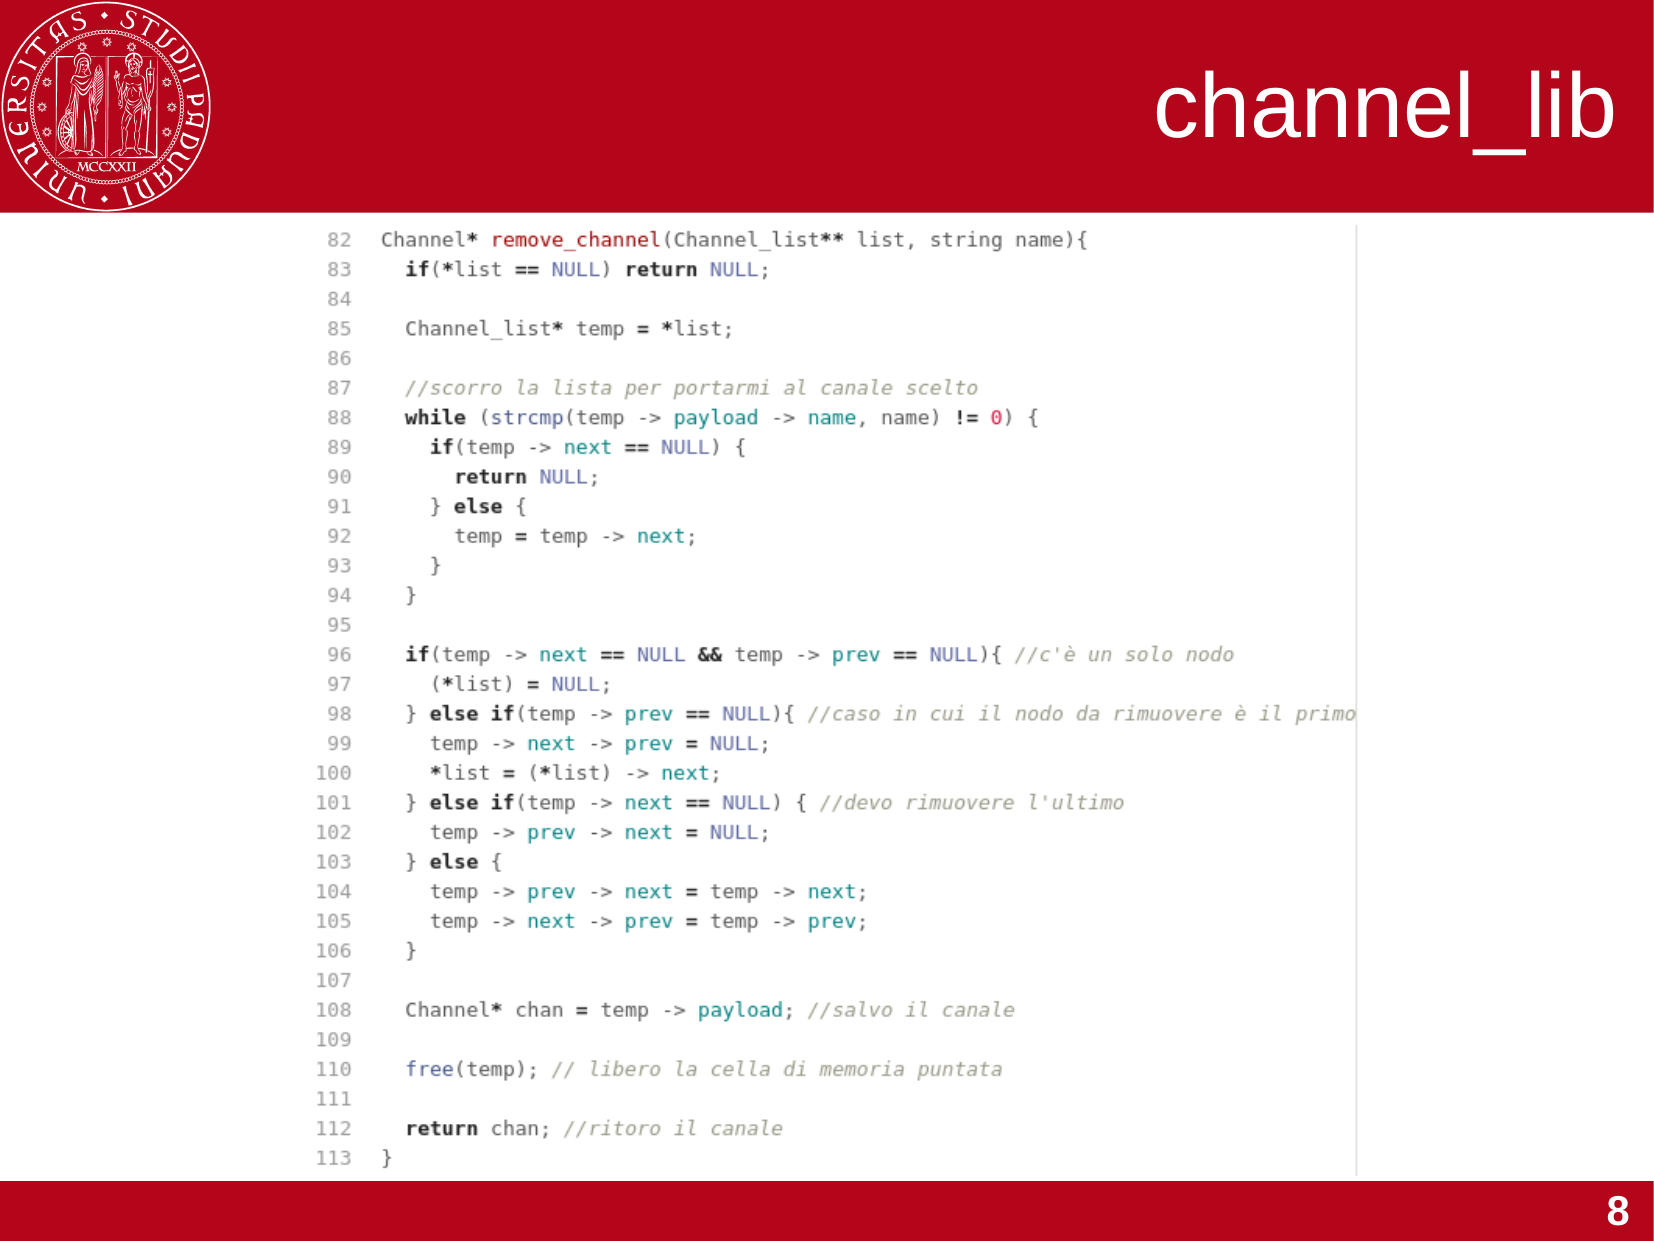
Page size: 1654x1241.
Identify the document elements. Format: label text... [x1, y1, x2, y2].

picture [313, 225, 1359, 1176]
picture [0, 0, 212, 213]
title channel_lib [259, 0, 1619, 213]
